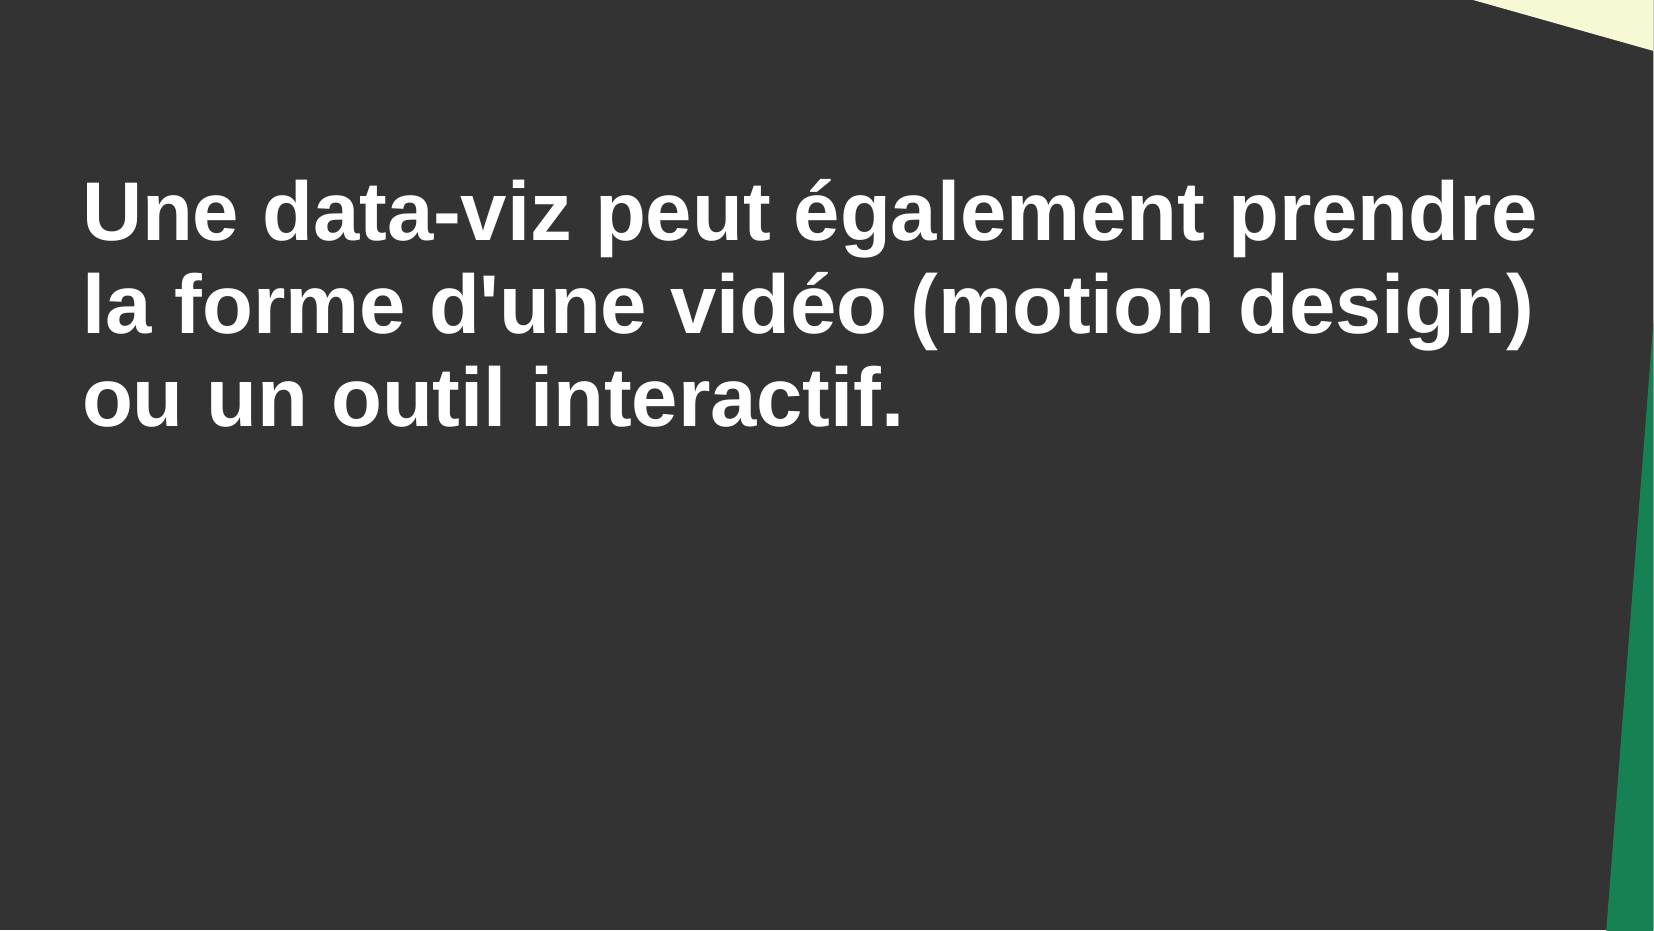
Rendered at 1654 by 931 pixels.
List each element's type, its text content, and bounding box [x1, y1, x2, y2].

text_box [1473, 0, 1654, 52]
title Une data-viz peut également prendre la forme d'une vidéo (motion design) ou un outil interactif. [82, 165, 1571, 538]
text_box [1606, 313, 1654, 931]
